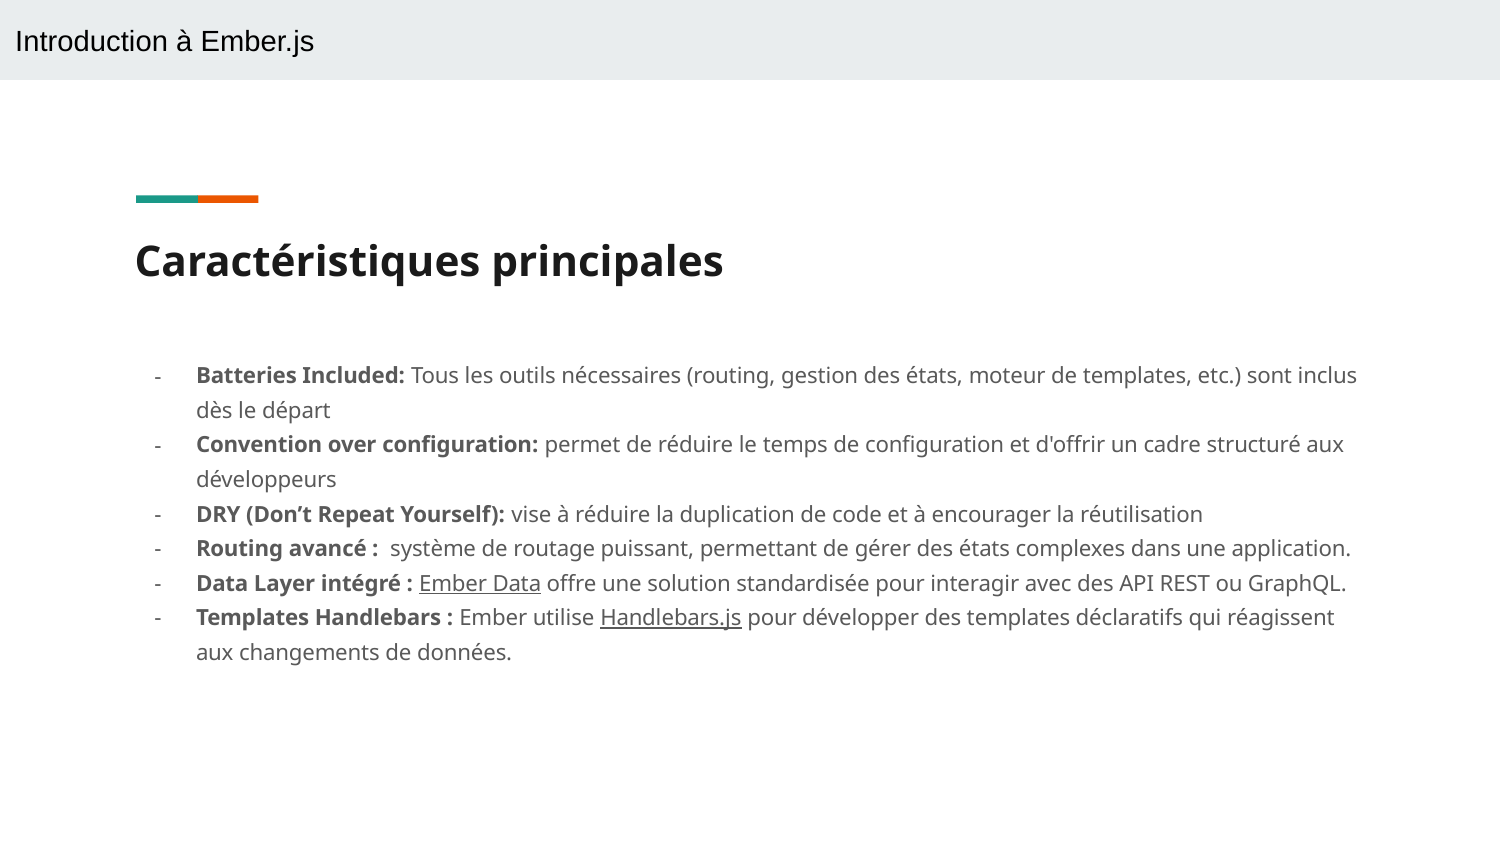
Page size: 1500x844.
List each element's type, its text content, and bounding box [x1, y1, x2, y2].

title Caractéristiques principales [119, 216, 1381, 305]
list Batteries Included: Tous les outils nécessaires (routing, gestion des états, moteur de templates, etc.) sont inclus dès le départ Convention over configuration: permet de réduire le temps de configuration et d'offrir un cadre structuré aux développeurs DRY (Don’t Repeat Yourself): vise à réduire la duplication de code et à encourager la réutilisation Routing avancé : système de routage puissant, permettant de gérer des états complexes dans une application. Data Layer intégré : Ember Data offre une solution standardisée pour interagir avec des API REST ou GraphQL. Templates Handlebars : Ember utilise Handlebars.js pour développer des templates déclaratifs qui réagissent aux changements de données. [119, 341, 1381, 712]
